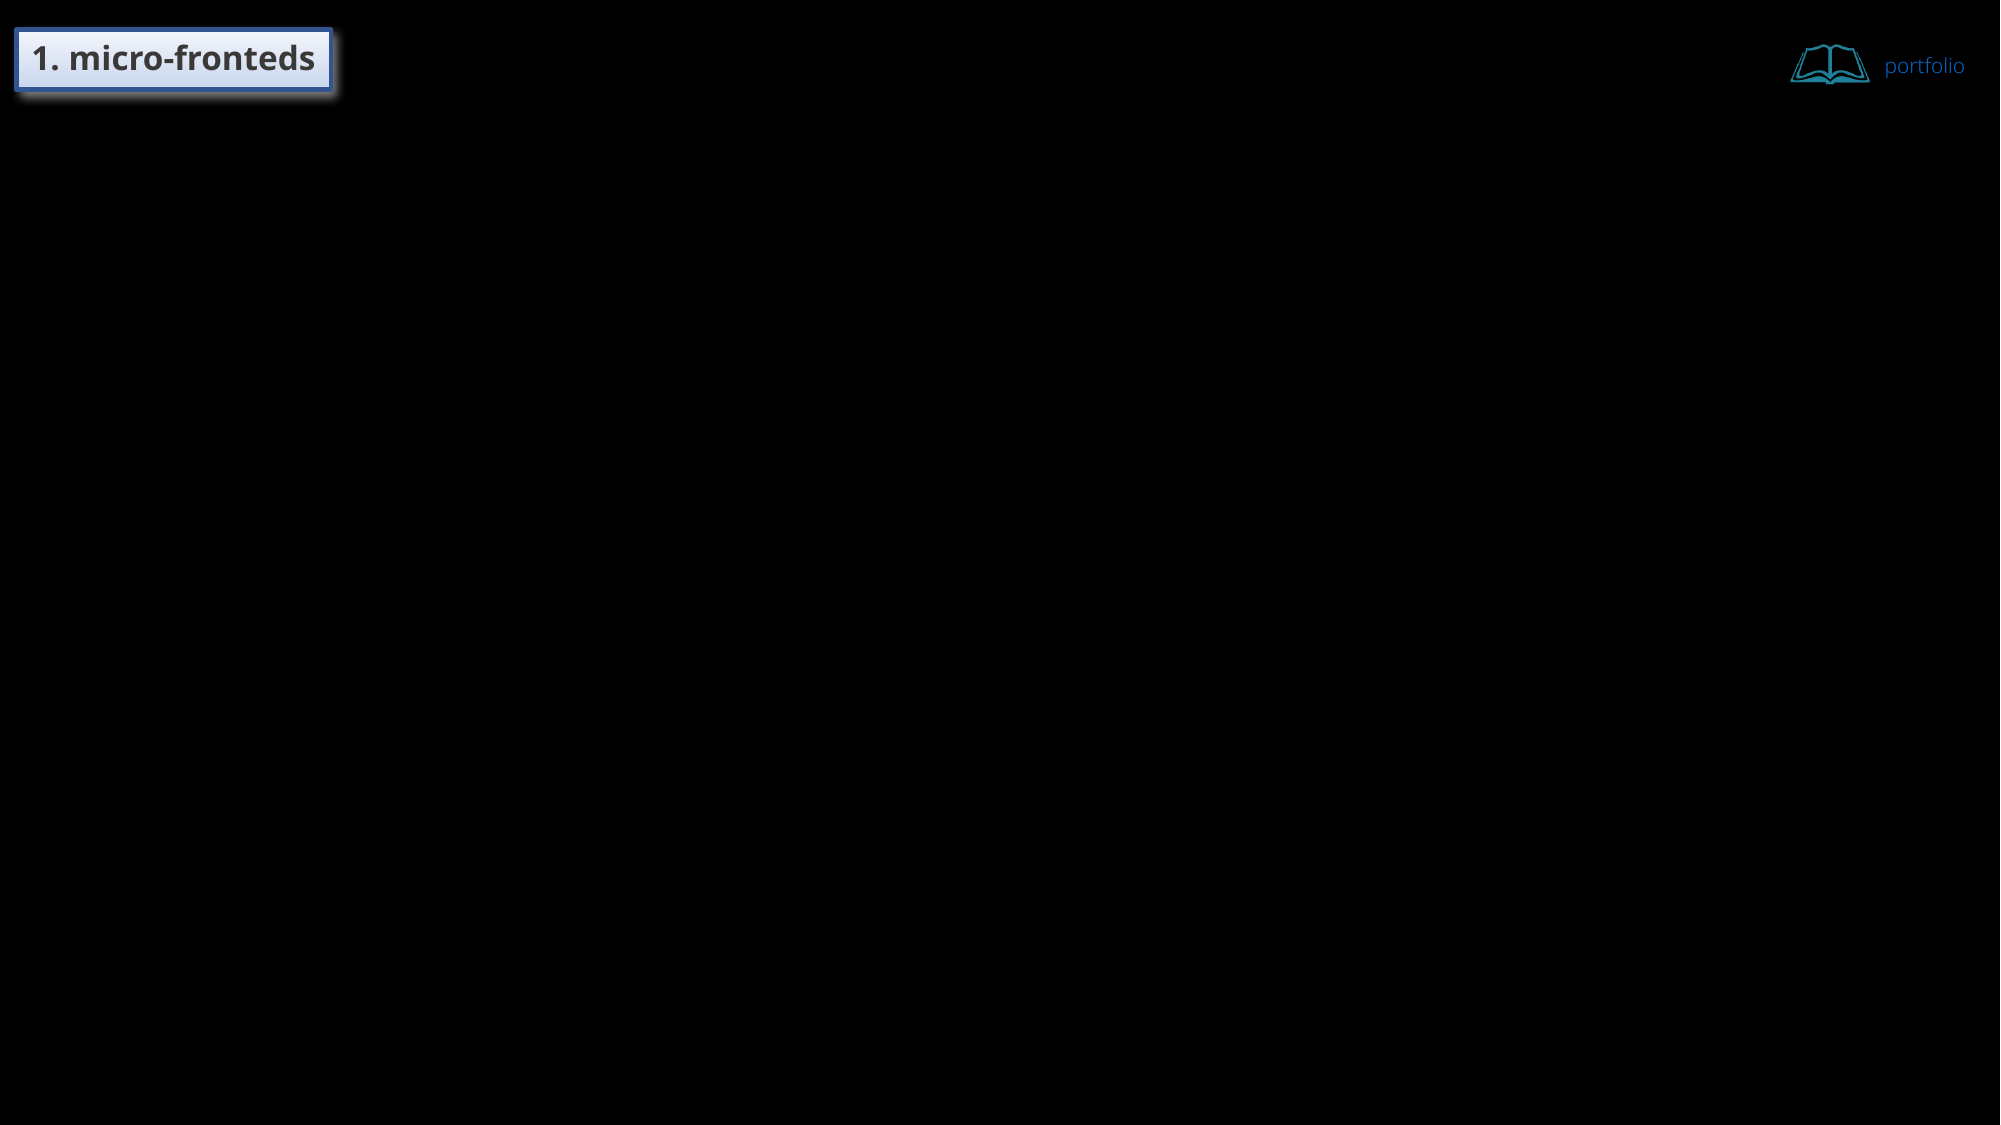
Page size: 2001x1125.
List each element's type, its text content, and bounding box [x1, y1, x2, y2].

picture [1788, 42, 1870, 87]
text_box portfolio [1869, 45, 1980, 89]
title 1. micro-fronteds [29, 29, 318, 90]
